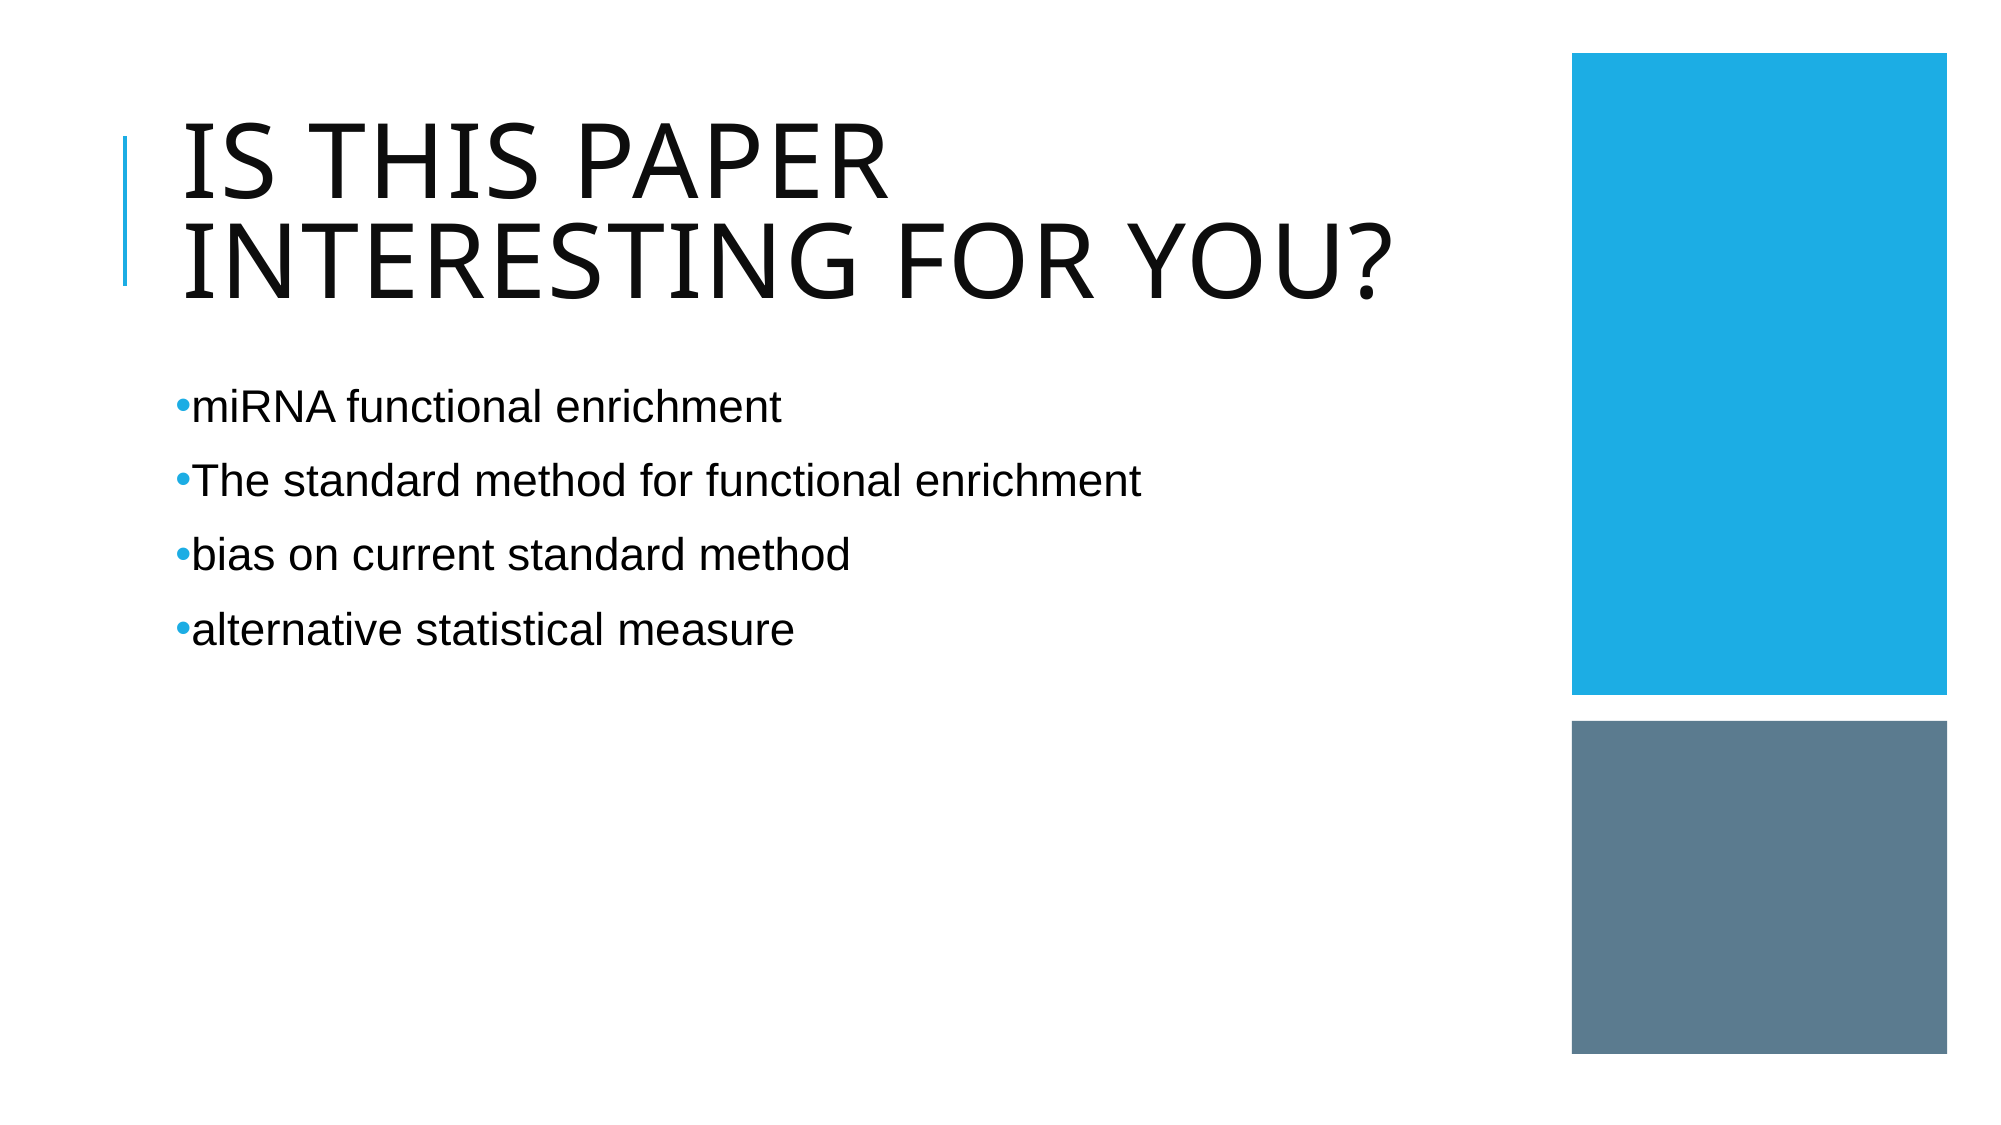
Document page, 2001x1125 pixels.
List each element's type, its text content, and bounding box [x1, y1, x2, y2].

text_box [1572, 53, 1947, 695]
list miRNA functional enrichment The standard method for functional enrichment bias on current standard method alternative statistical measure [168, 375, 1484, 1036]
title Is this Paper interesting for you? [168, 96, 1484, 343]
text_box [1572, 721, 1947, 1054]
